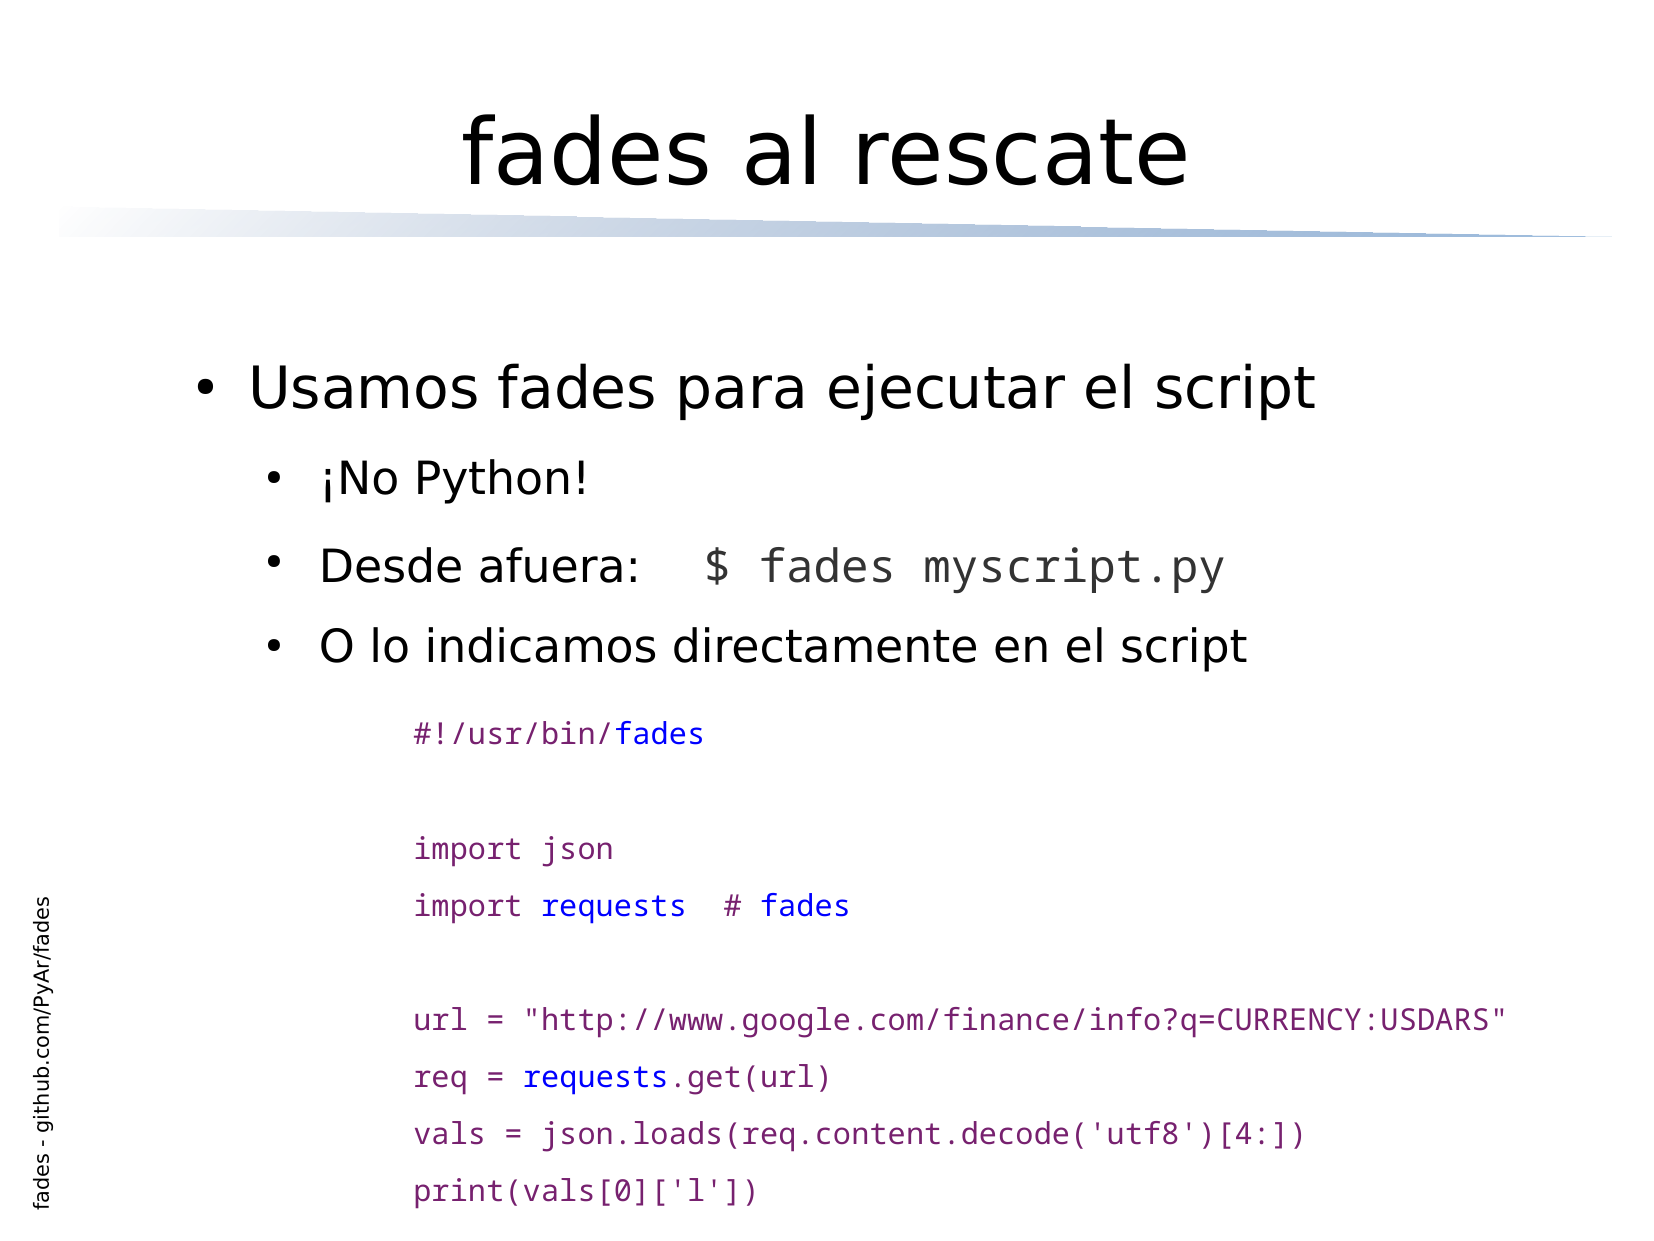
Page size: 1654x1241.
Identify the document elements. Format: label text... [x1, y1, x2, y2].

list #!/usr/bin/fades import json import requests # fades url = "http://www.google.com/finance/info?q=CURRENCY:USDARS" req = requests.get(url) vals = json.loads(req.content.decode('utf8')[4:]) print(vals[0]['l']) [413, 590, 1601, 1211]
list Usamos fades para ejecutar el script ¡No Python! Desde afuera: $ fades myscript.py O lo indicamos directamente en el script [177, 354, 1571, 827]
title fades al rescate [82, 49, 1571, 257]
